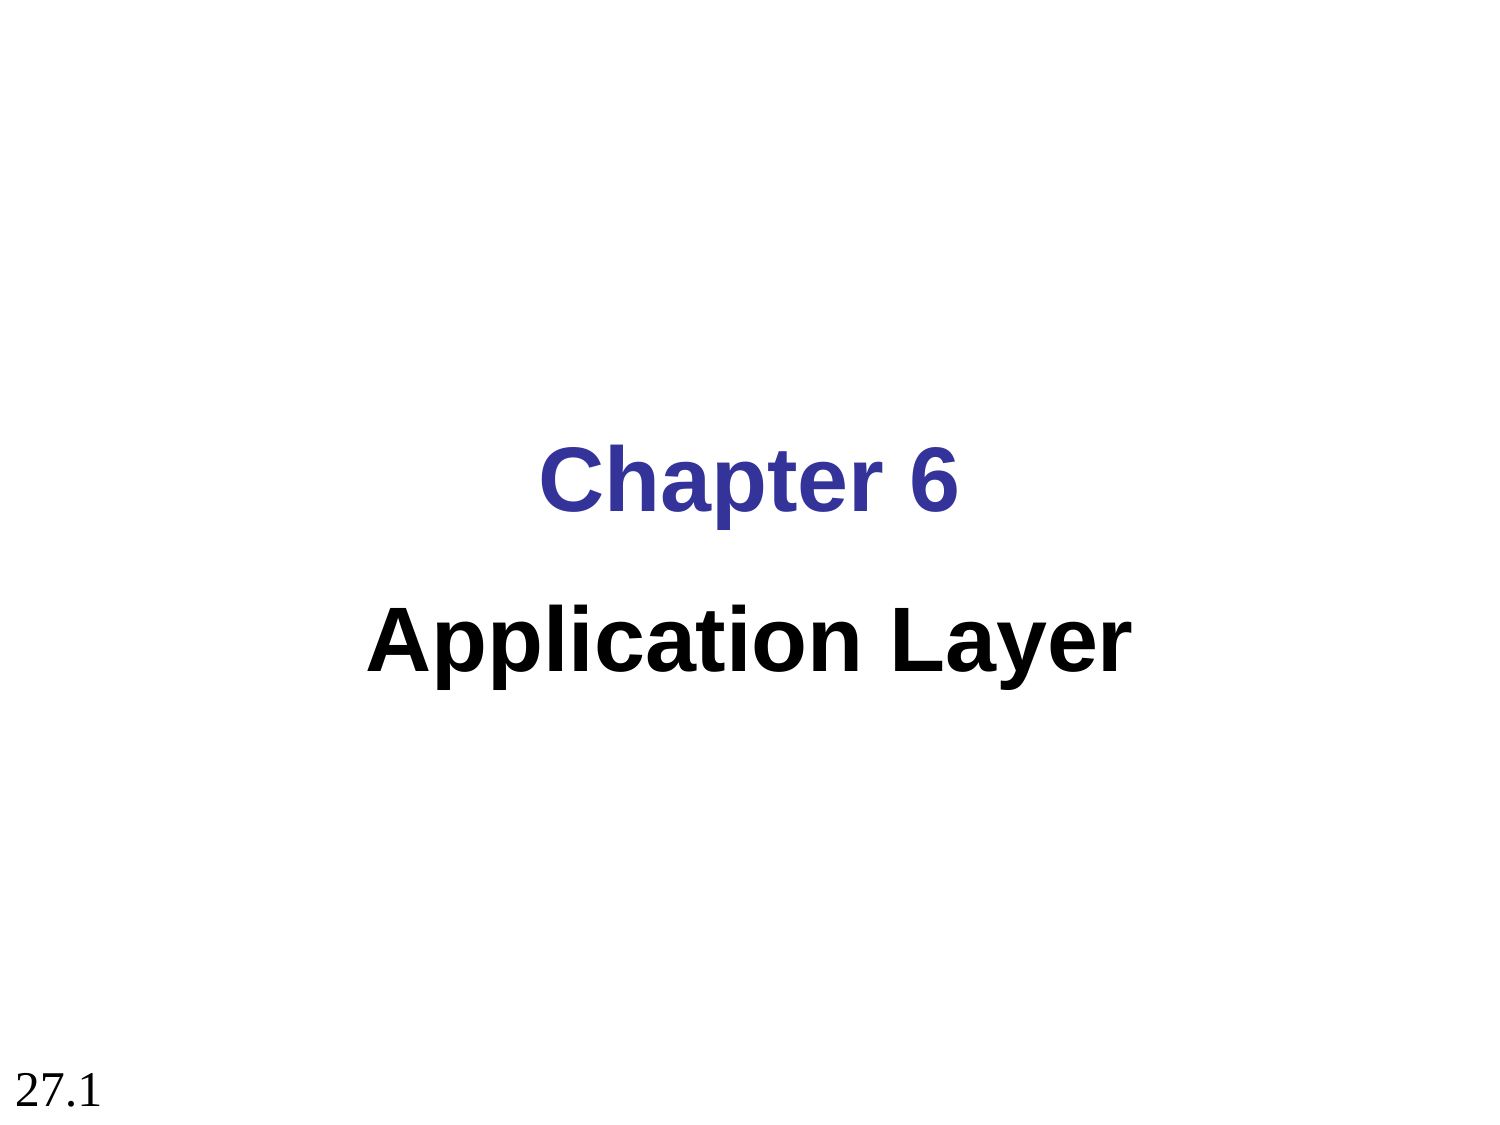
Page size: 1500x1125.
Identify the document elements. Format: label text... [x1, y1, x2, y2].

text_box Chapter 6 Application Layer [187, 412, 1313, 698]
